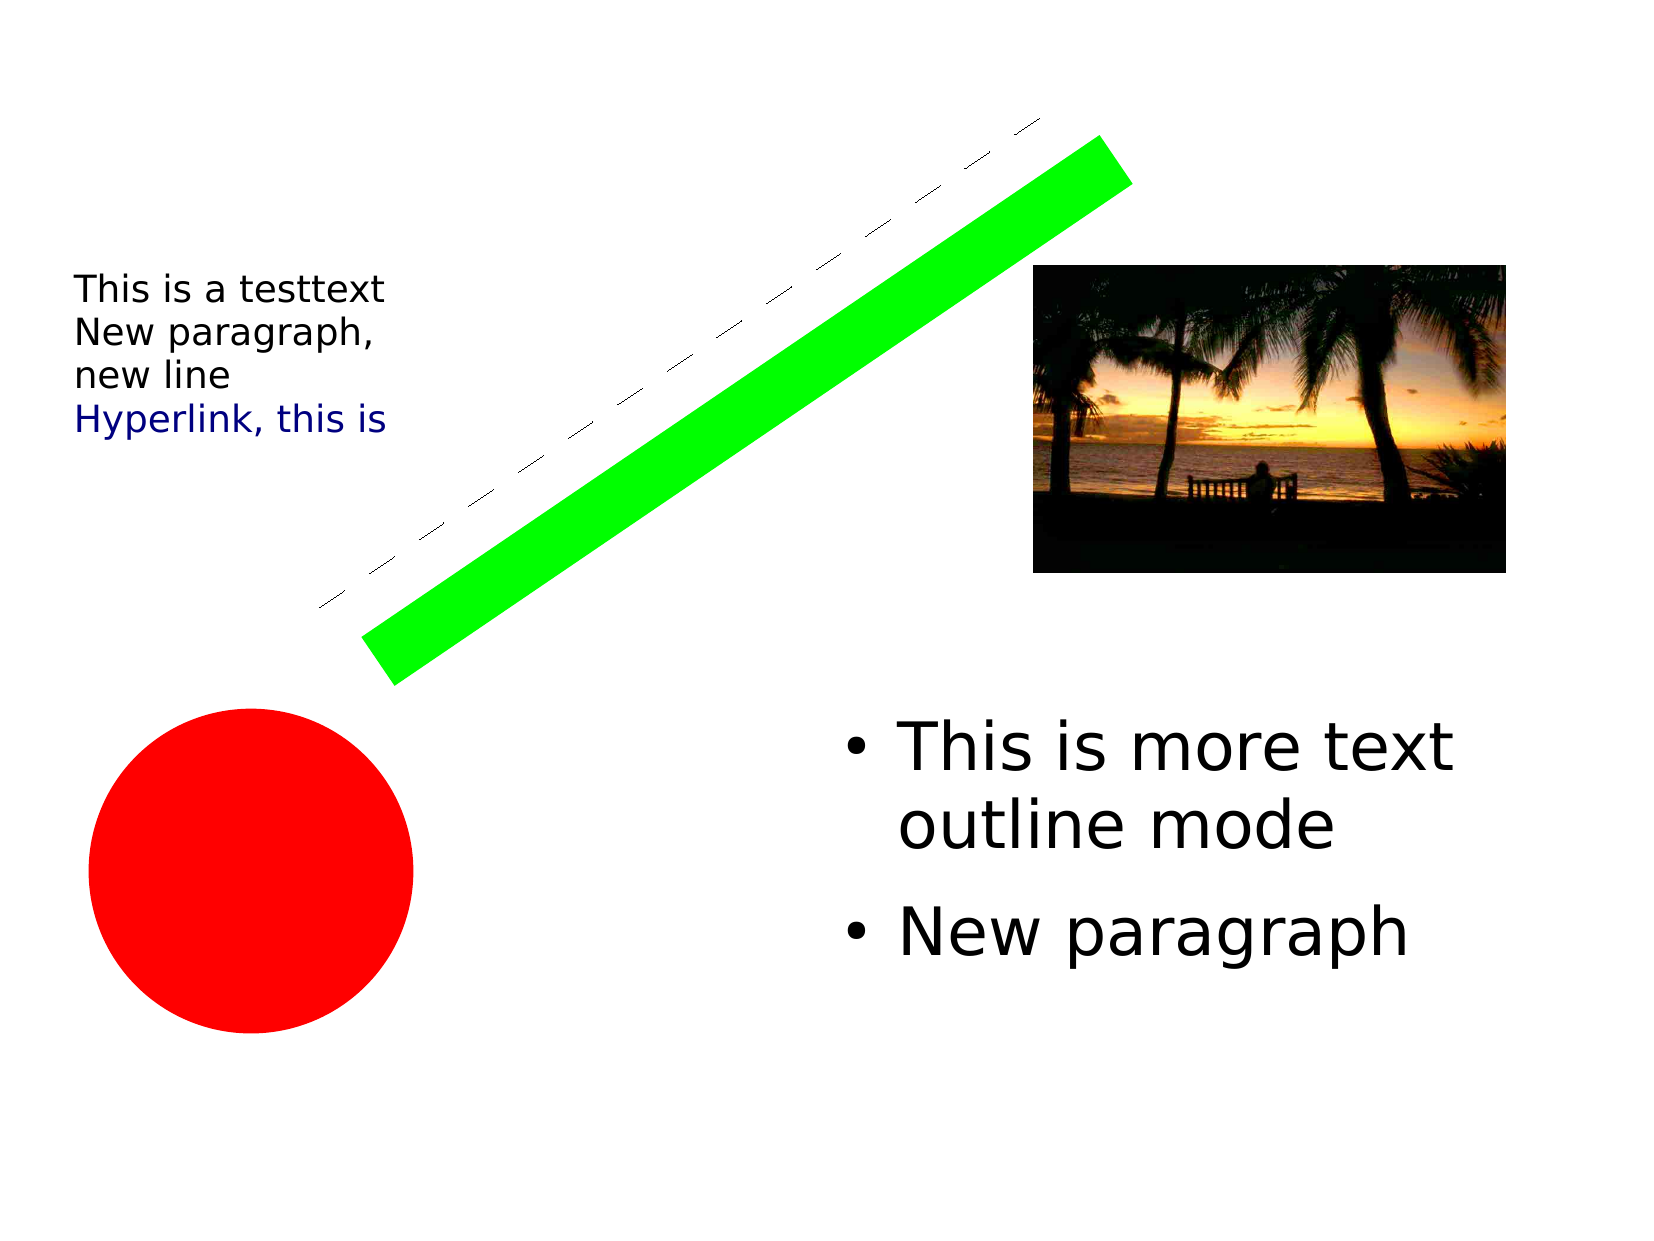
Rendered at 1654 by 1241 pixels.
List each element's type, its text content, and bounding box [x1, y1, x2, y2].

list This is more text outline mode New paragraph [826, 708, 1512, 1010]
text_box [88, 708, 414, 1034]
text_box This is a testtext New paragraph, new line Hyperlink, this is [59, 259, 402, 449]
picture [1033, 265, 1506, 573]
